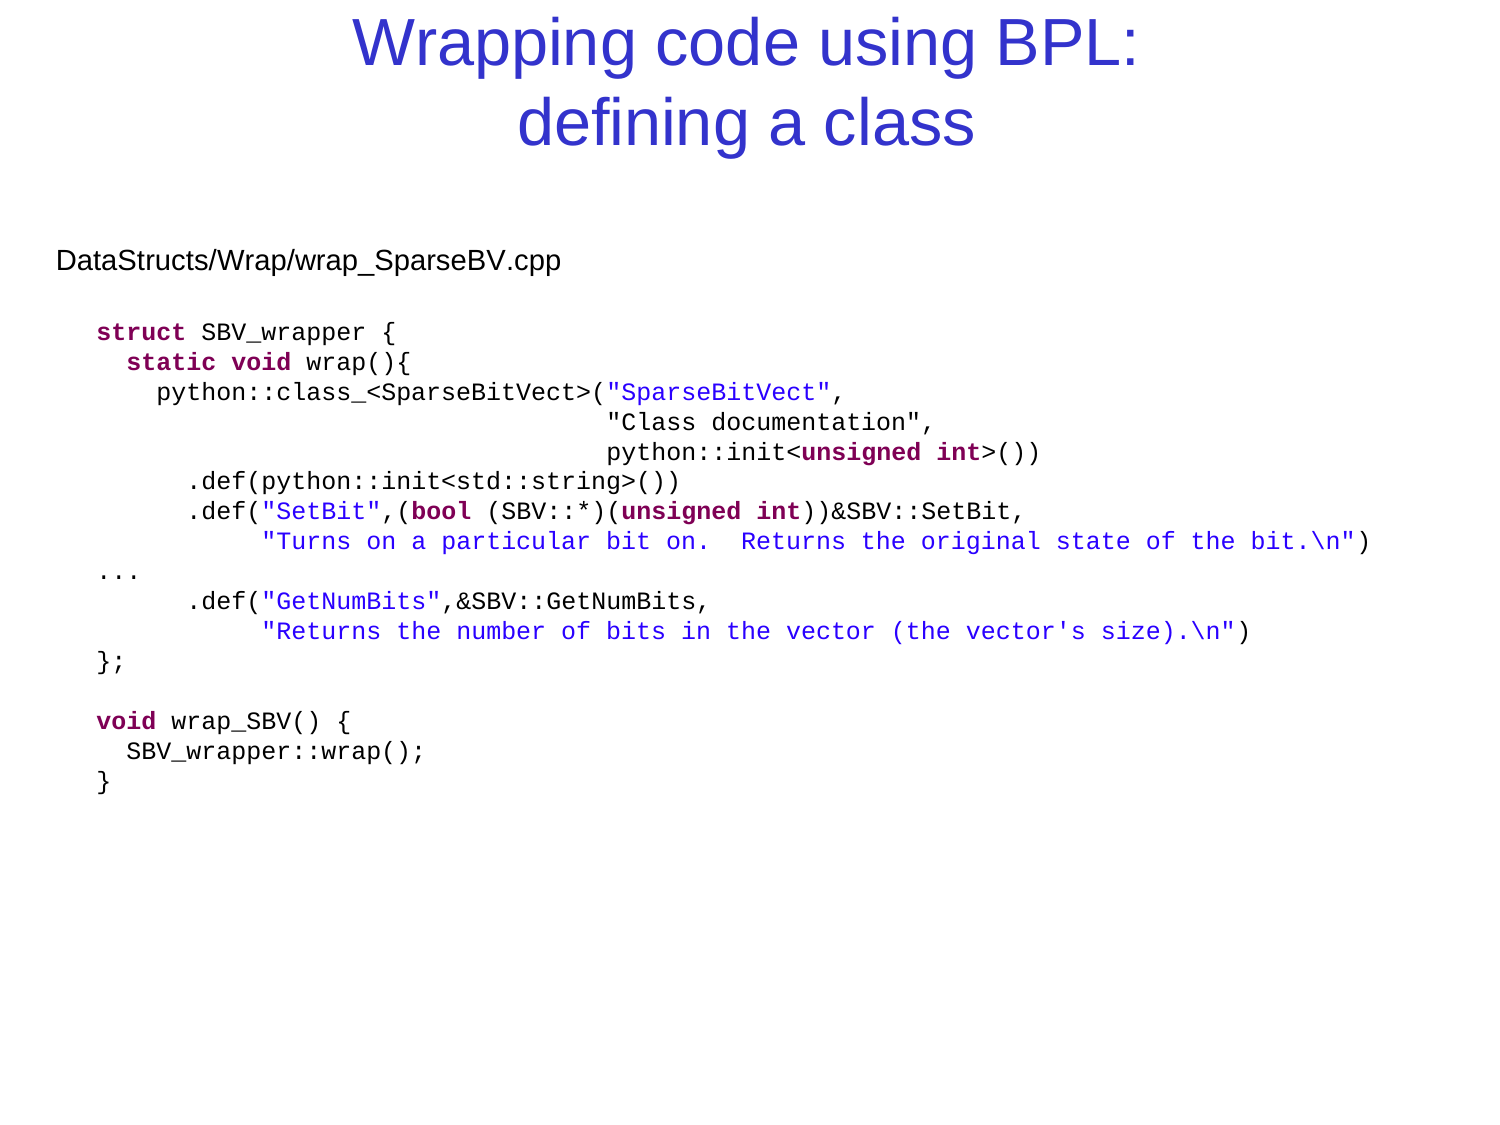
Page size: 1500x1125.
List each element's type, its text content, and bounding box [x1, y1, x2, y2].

text_box DataStructs/Wrap/wrap_SparseBV.cpp [41, 233, 578, 284]
text_box struct SBV_wrapper { static void wrap(){ python::class_<SparseBitVect>("SparseBitVect", "Class documentation", python::init<unsigned int>()) .def(python::init<std::string>()) .def("SetBit",(bool (SBV::*)(unsigned int))&SBV::SetBit, "Turns on a particular bit on. Returns the original state of the bit.\n") ... .def("GetNumBits",&SBV::GetNumBits, "Returns the number of bits in the vector (the vector's size).\n") }; void wrap_SBV() { SBV_wrapper::wrap(); } [81, 307, 1445, 803]
title Wrapping code using BPL: defining a class [77, 0, 1416, 167]
